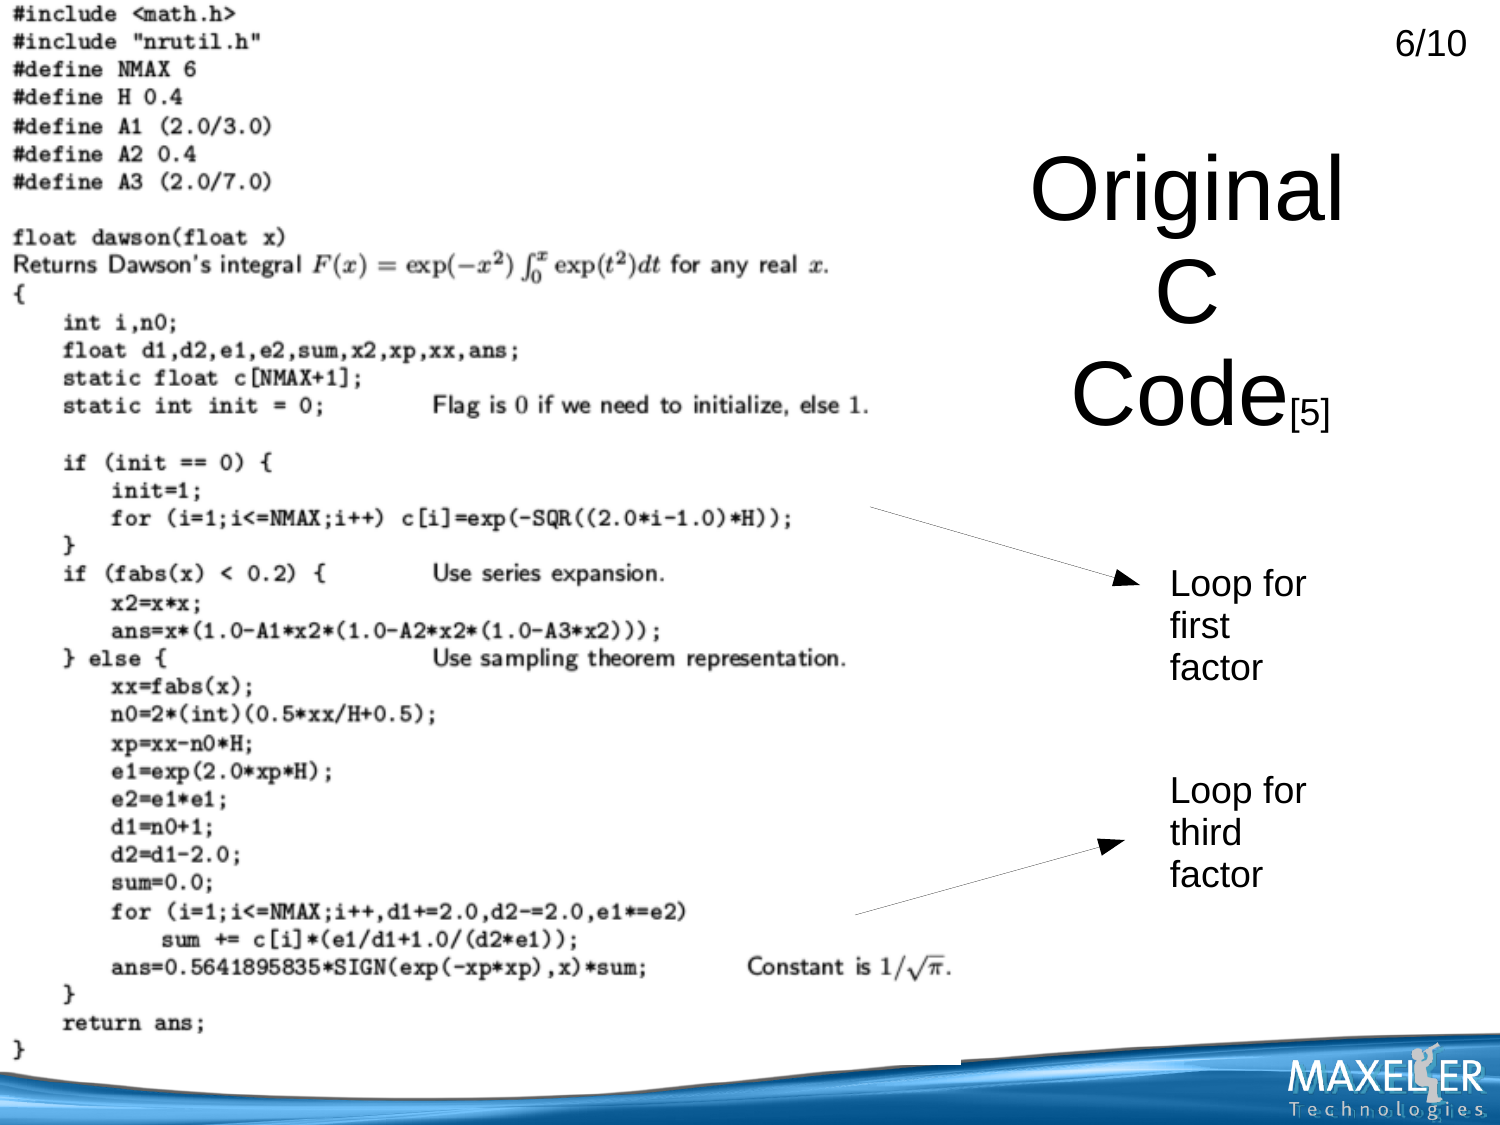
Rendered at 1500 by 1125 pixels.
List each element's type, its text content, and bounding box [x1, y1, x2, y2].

text_box Loop for first factor [1155, 554, 1336, 696]
text_box 6/10 [1380, 15, 1486, 72]
text_box Loop for third factor [1155, 761, 1336, 903]
picture [0, 0, 1500, 1125]
text_box Original C Code[5] [961, 137, 1460, 446]
